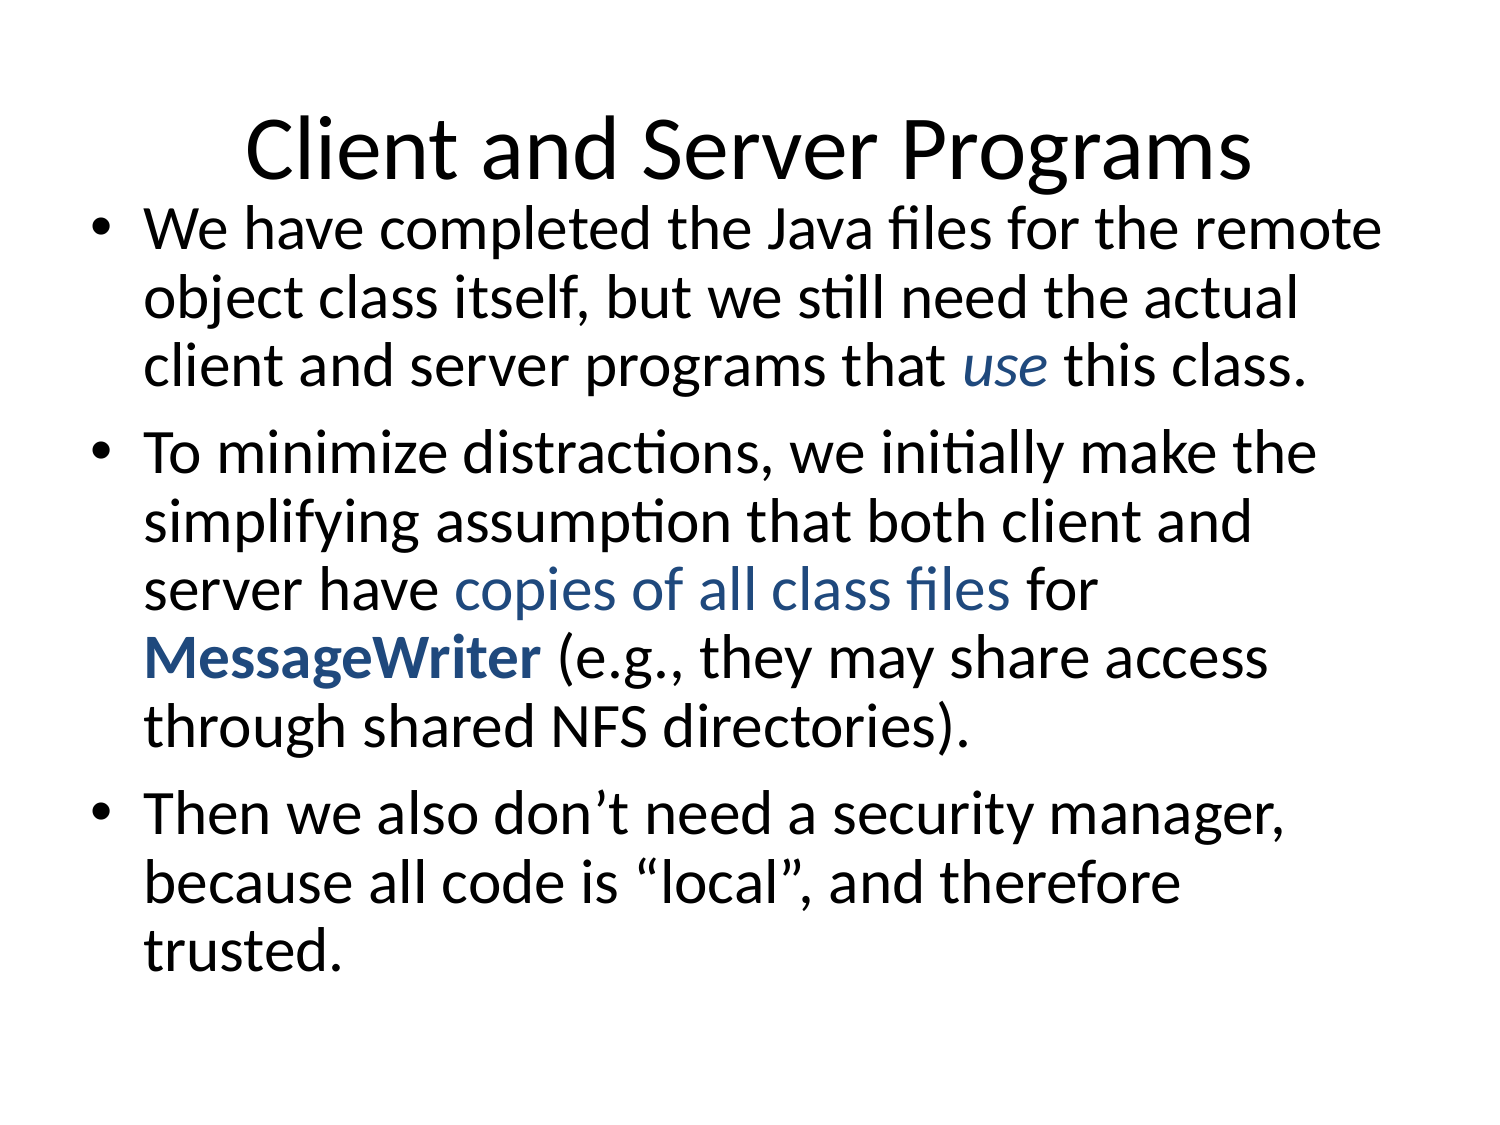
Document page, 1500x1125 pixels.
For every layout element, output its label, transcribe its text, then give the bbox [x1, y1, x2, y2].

title Client and Server Programs [75, 49, 1425, 237]
list We have completed the Java files for the remote object class itself, but we still need the actual client and server programs that use this class. To minimize distractions, we initially make the simplifying assumption that both client and server have copies of all class files for MessageWriter (e.g., they may share access through shared NFS directories). Then we also don’t need a security manager, because all code is “local”, and therefore trusted. [75, 187, 1413, 1025]
